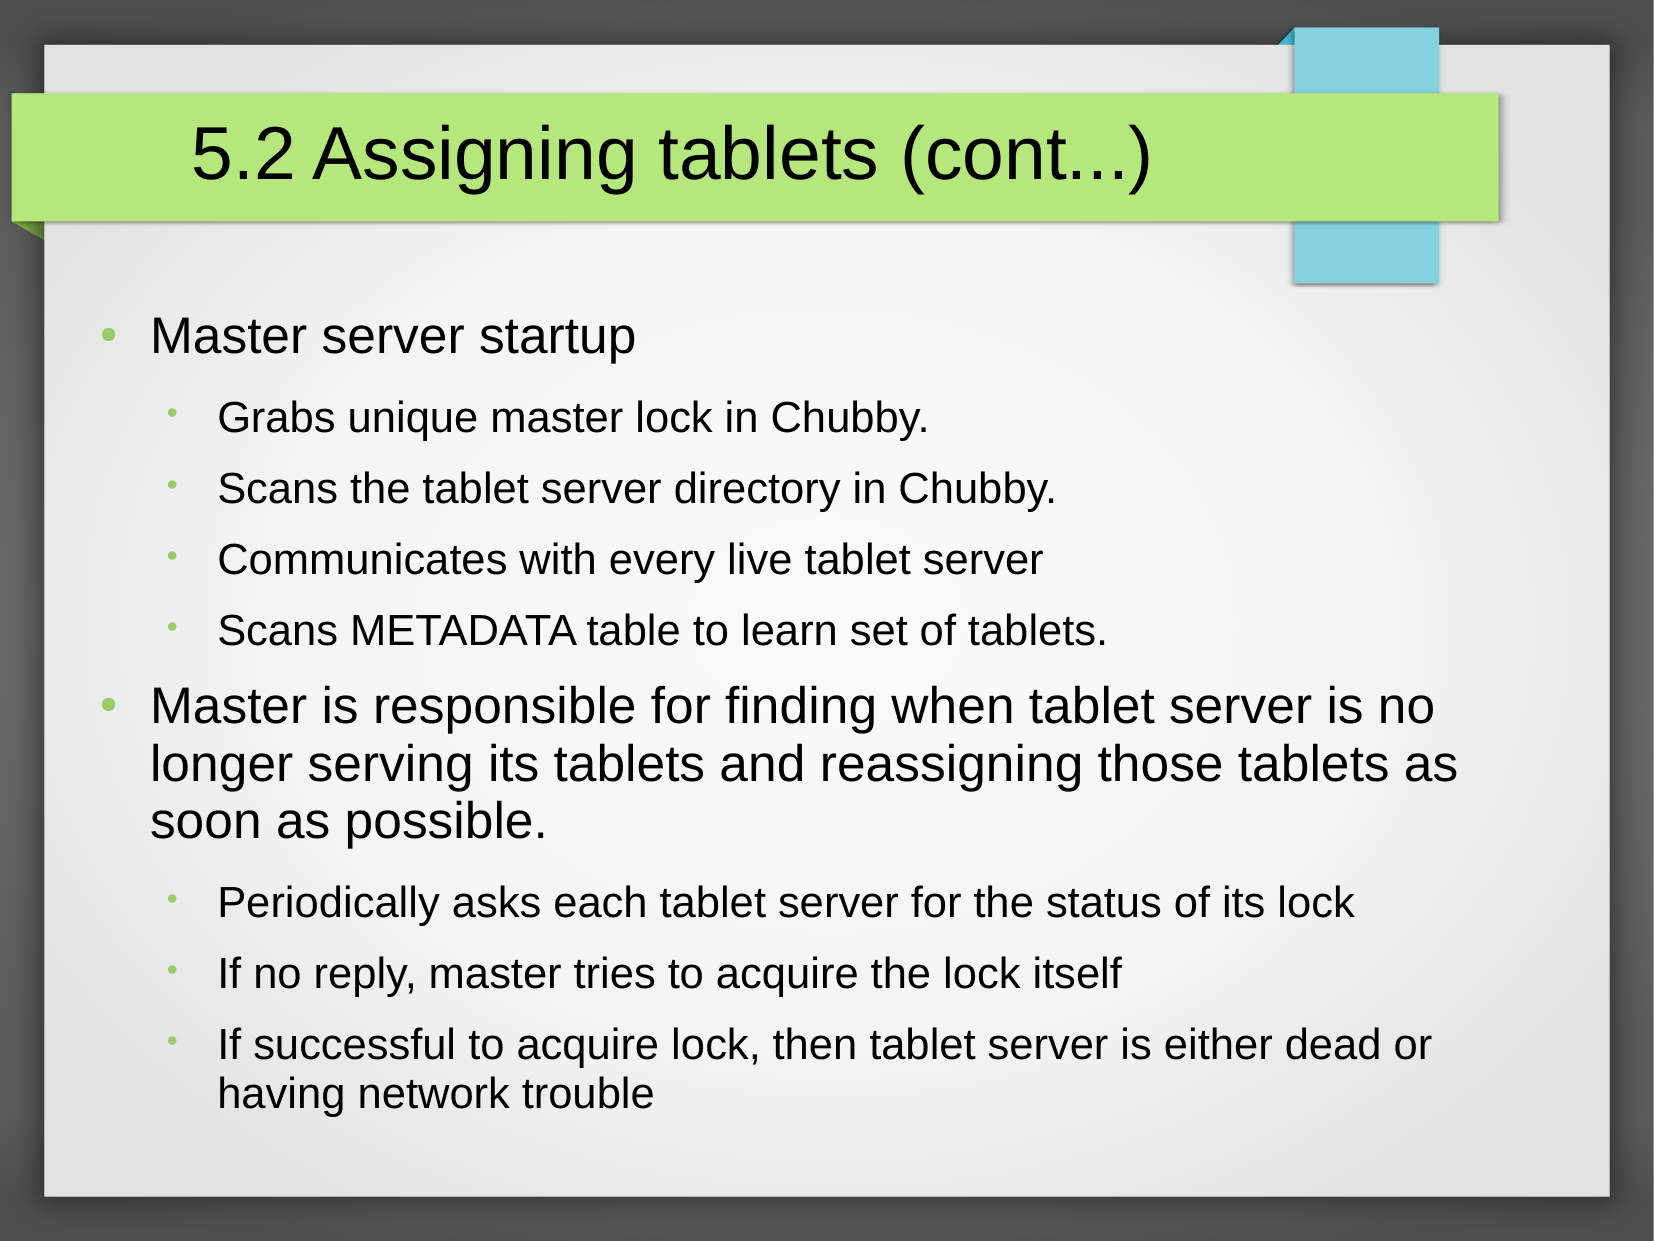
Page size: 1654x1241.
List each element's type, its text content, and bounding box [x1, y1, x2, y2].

picture [0, 0, 1654, 1241]
title 5.2 Assigning tablets (cont...) [82, 94, 1264, 213]
list Master server startup Grabs unique master lock in Chubby. Scans the tablet server directory in Chubby. Communicates with every live tablet server Scans METADATA table to learn set of tablets. Master is responsible for finding when tablet server is no longer serving its tablets and reassigning those tablets as soon as possible. Periodically asks each tablet server for the status of its lock If no reply, master tries to acquire the lock itself If successful to acquire lock, then tablet server is either dead or having network trouble [82, 307, 1571, 1123]
